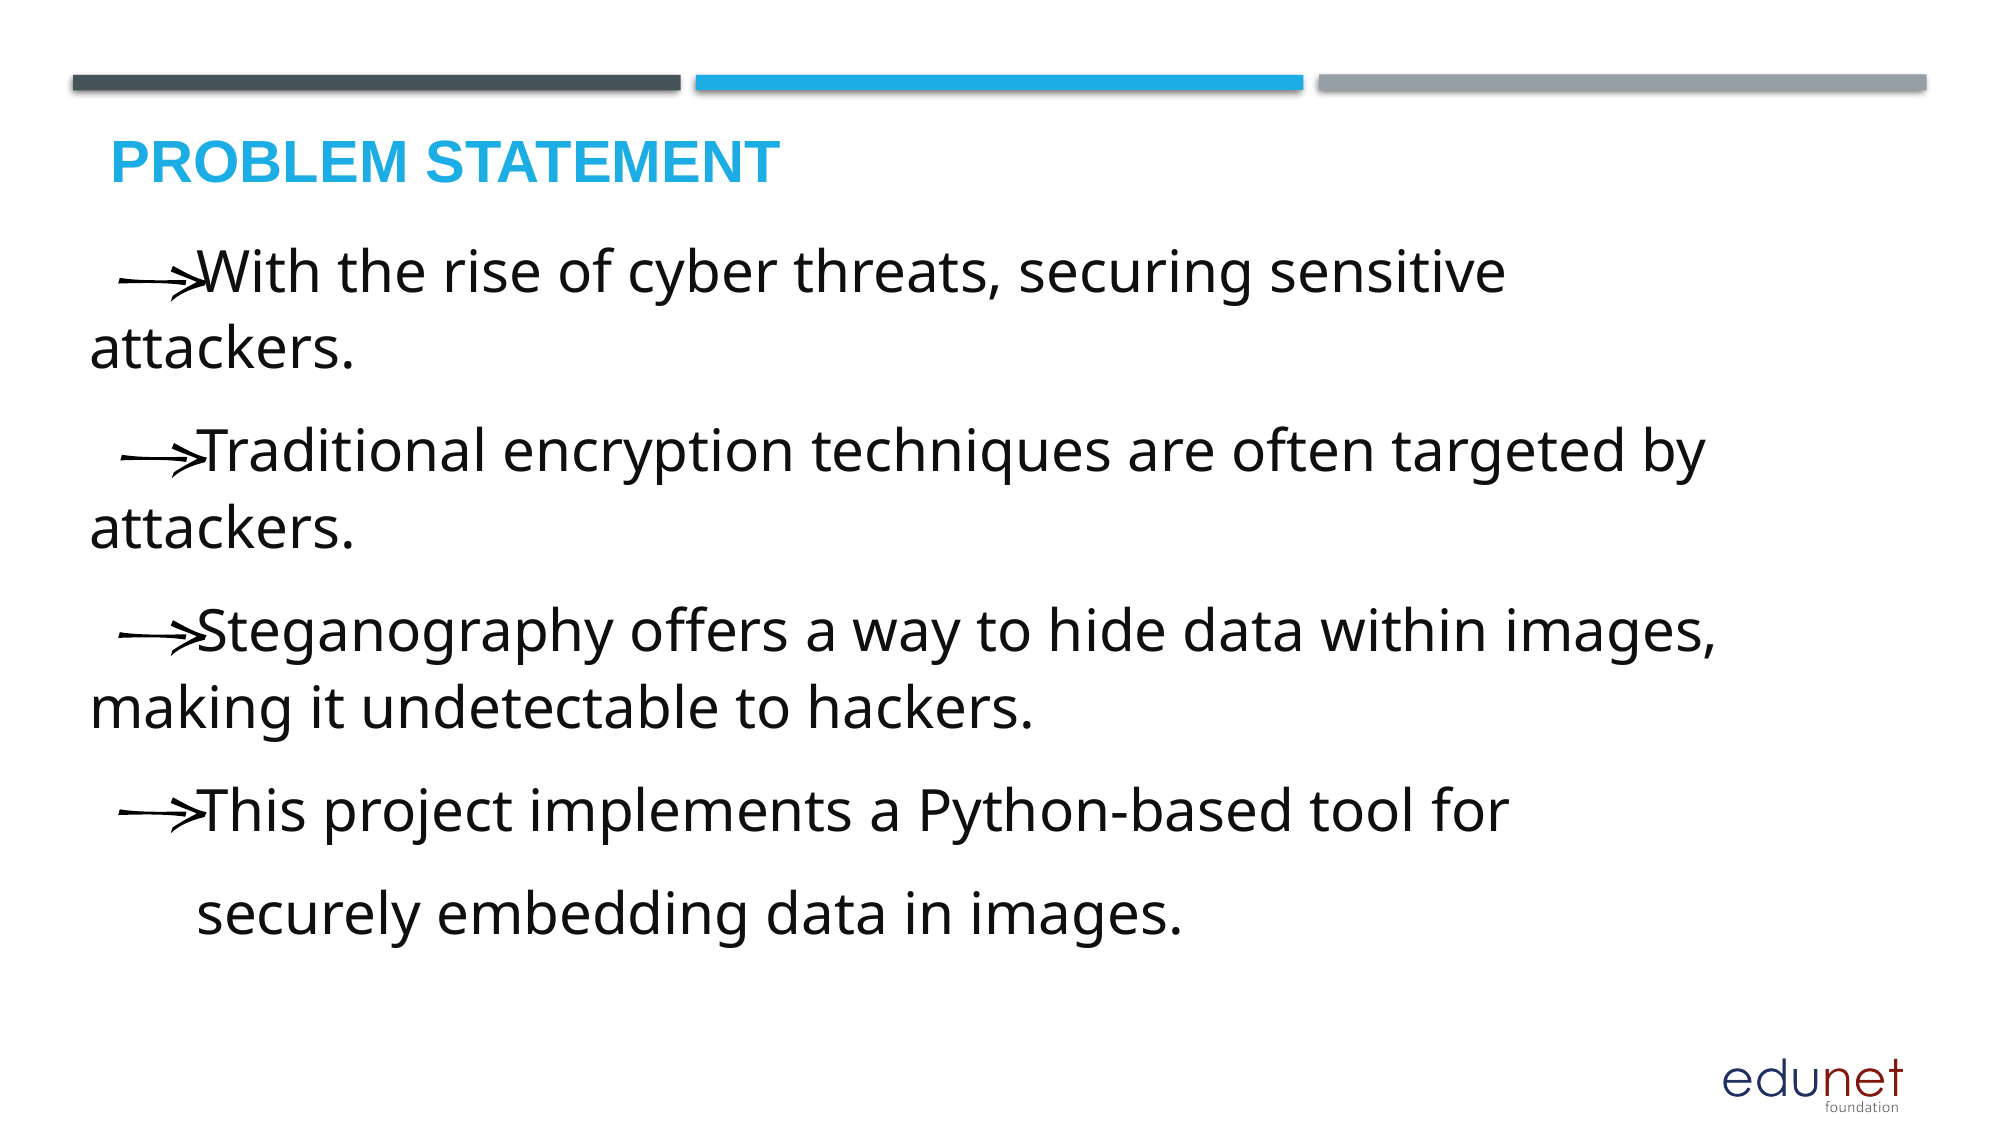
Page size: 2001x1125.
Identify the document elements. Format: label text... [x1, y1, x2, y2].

picture [118, 797, 207, 834]
list With the rise of cyber threats, securing sensitive attackers. Traditional encryption techniques are often targeted by attackers. Steganography offers a way to hide data within images, making it undetectable to hackers. This project implements a Python-based tool for securely embedding data in images. [74, 203, 1884, 970]
picture [118, 620, 207, 657]
picture [118, 265, 207, 303]
picture [120, 442, 208, 479]
title Problem Statement [95, 115, 1905, 203]
picture [1719, 1056, 1905, 1116]
